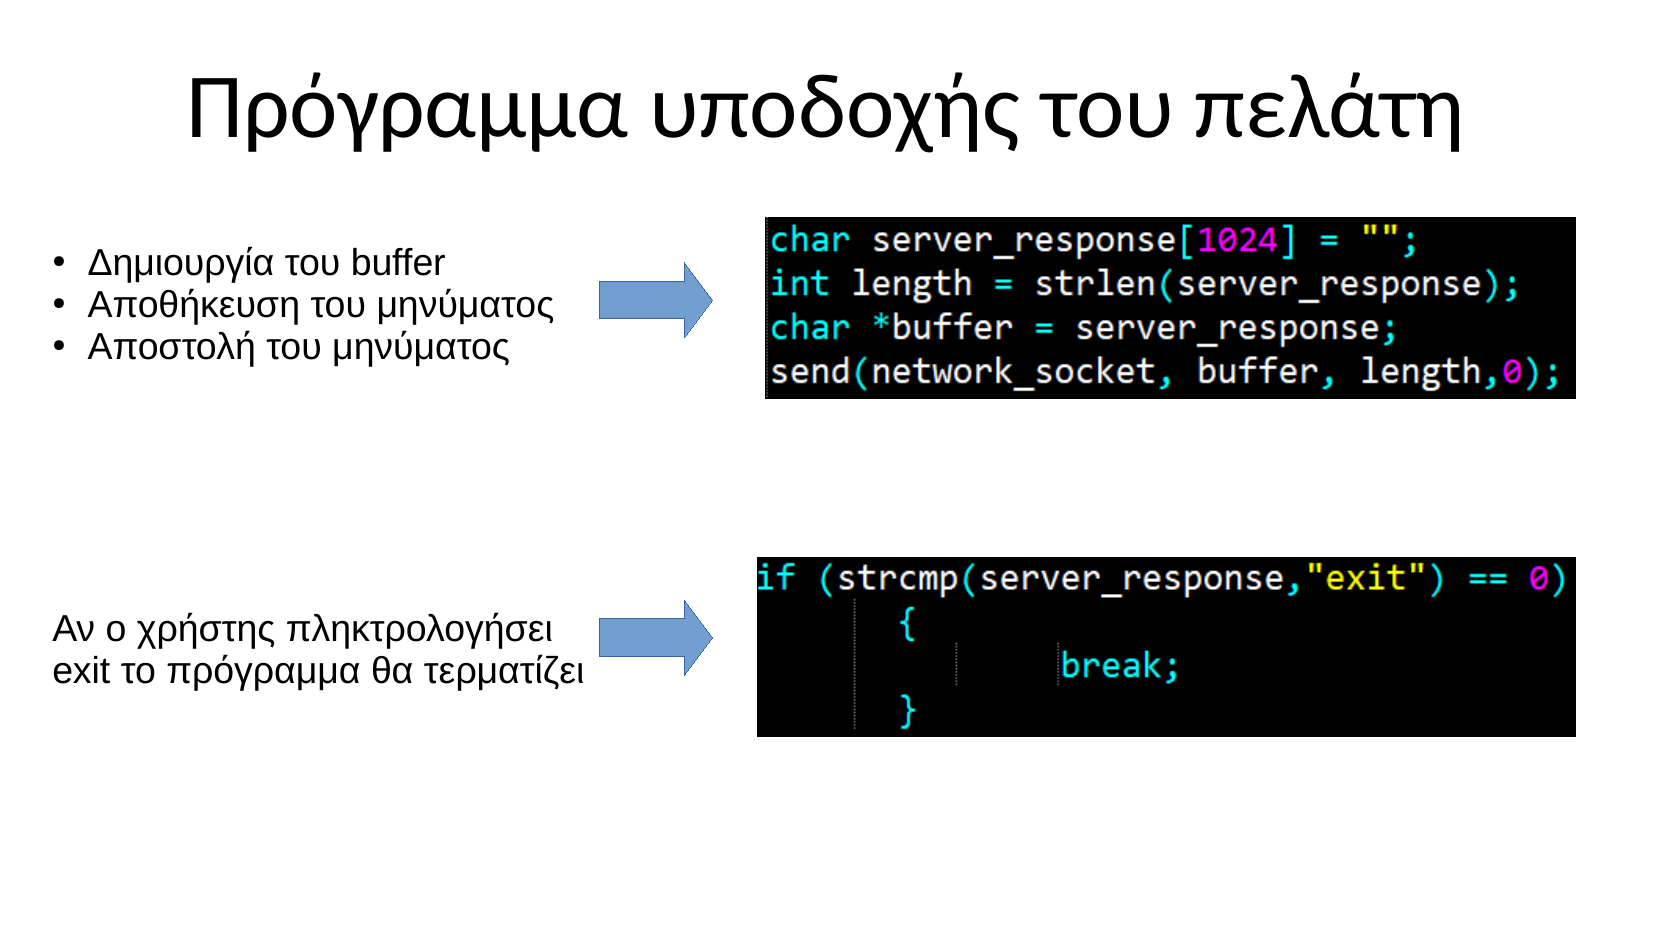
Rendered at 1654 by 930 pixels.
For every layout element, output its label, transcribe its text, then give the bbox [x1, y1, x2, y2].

text_box Δημιουργία του buffer Αποθήκευση του μηνύματος Αποστολή του μηνύματος [37, 234, 601, 376]
text_box [599, 600, 713, 676]
title Πρόγραμμα υποδοχής του πελάτη [82, 37, 1571, 193]
text_box Αν ο χρήστης πληκτρολογήσει exit το πρόγραμμα θα τερματίζει [37, 600, 601, 699]
picture [765, 217, 1576, 399]
picture [757, 557, 1576, 737]
text_box [599, 262, 713, 338]
